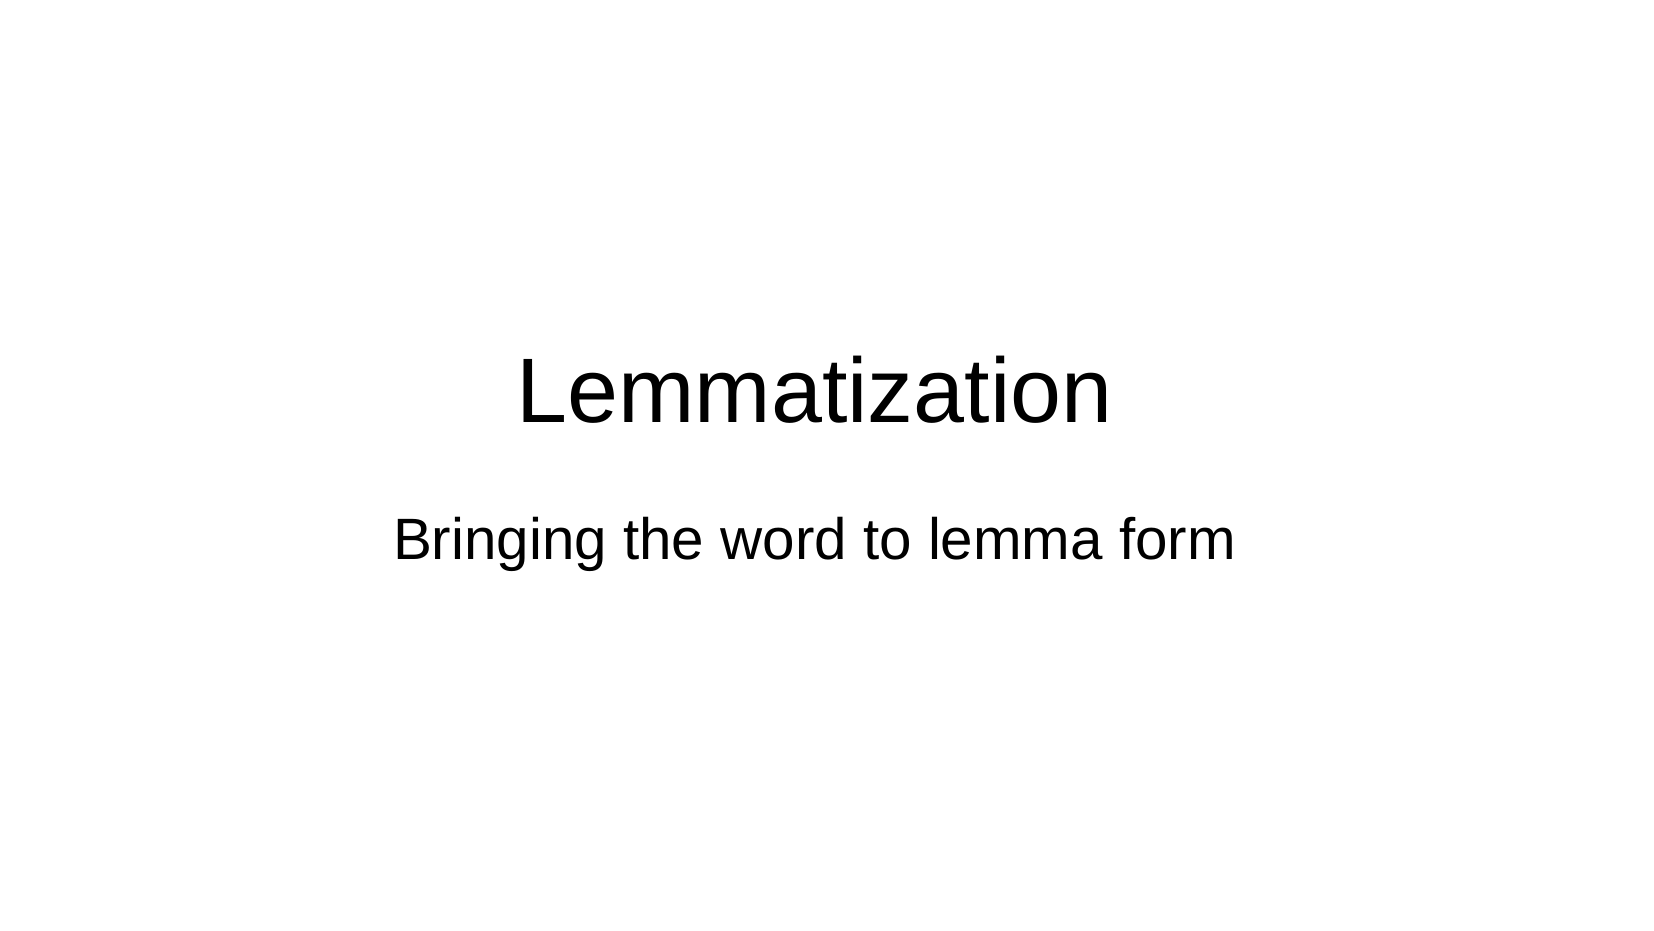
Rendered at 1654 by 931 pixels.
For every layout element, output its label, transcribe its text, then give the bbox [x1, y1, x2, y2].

title Lemmatization Bringing the word to lemma form [70, 339, 1559, 572]
